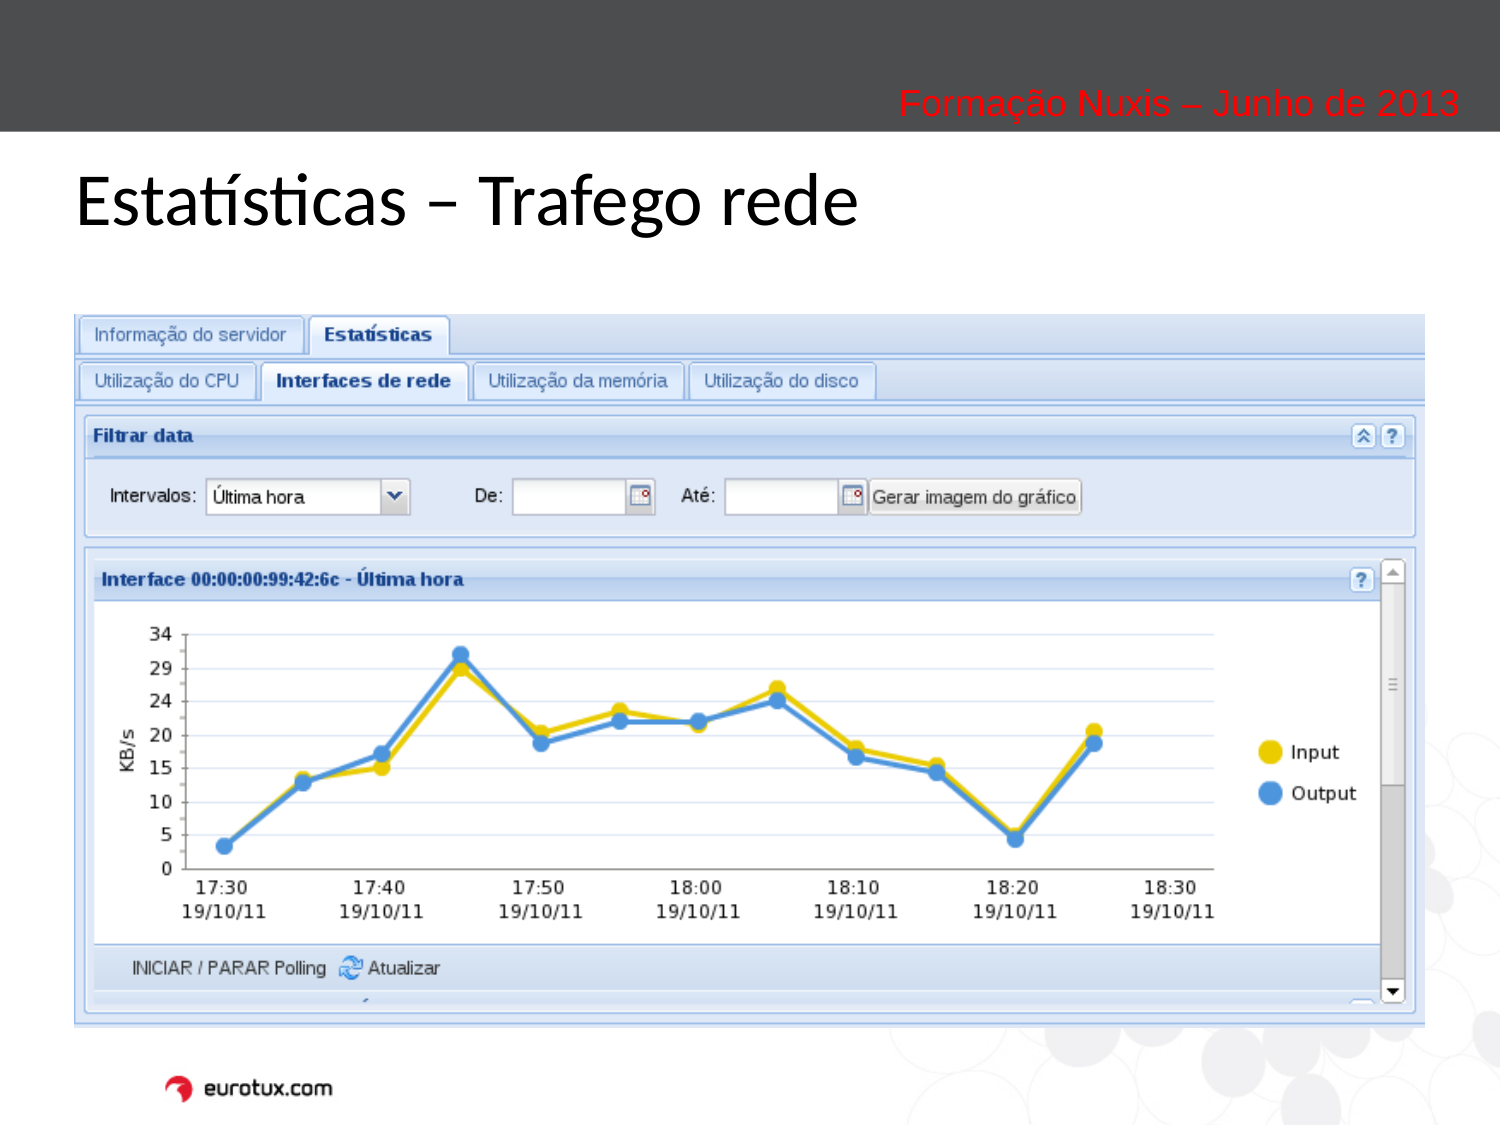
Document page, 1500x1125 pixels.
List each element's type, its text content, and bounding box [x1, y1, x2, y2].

title Estatísticas – Trafego rede [75, 112, 1425, 301]
picture [0, 0, 1500, 1125]
